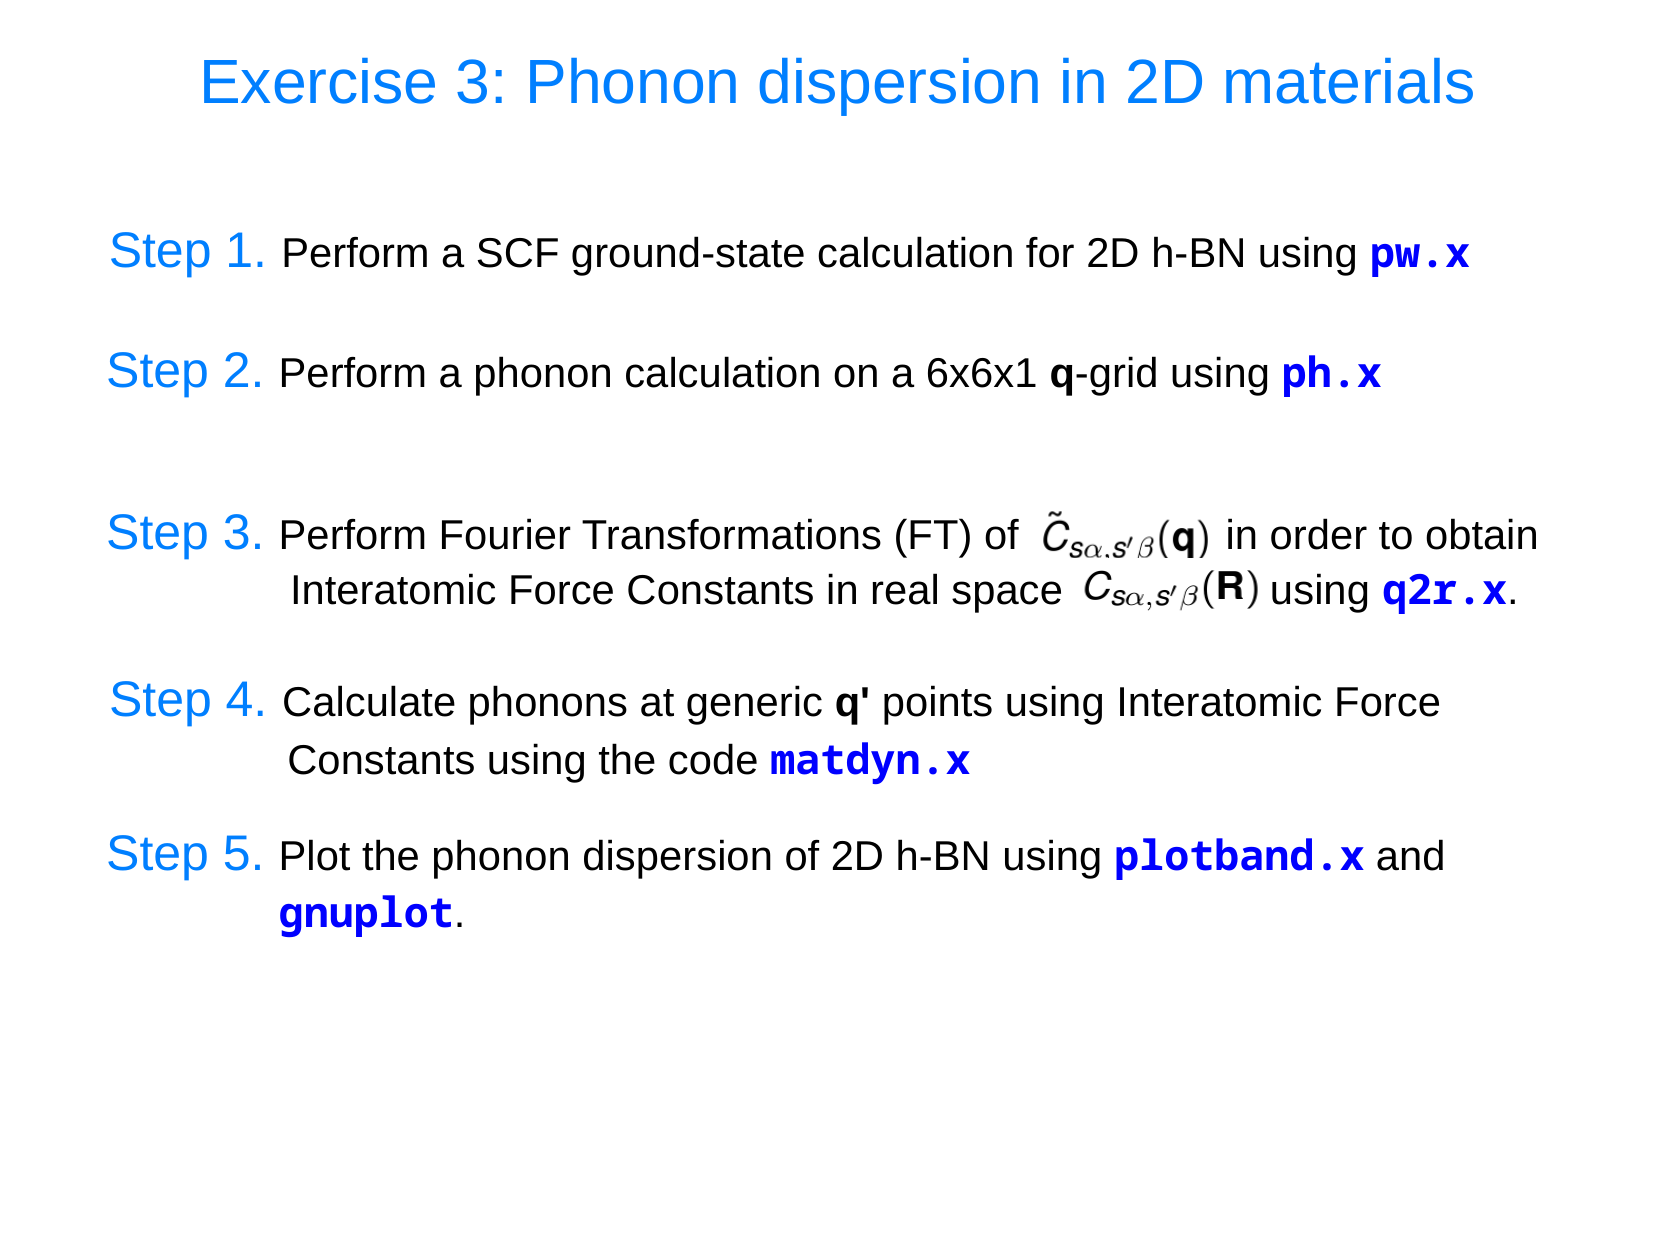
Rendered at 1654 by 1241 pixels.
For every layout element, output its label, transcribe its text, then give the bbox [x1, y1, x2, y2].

picture [1036, 504, 1264, 616]
list Step 1. Perform a SCF ground-state calculation for 2D h-BN using pw.x [38, 222, 1623, 385]
list Step 4. Calculate phonons at generic q' points using Interatomic Force Constants using the code matdyn.x [20, 660, 1566, 796]
list Step 5. Plot the phonon dispersion of 2D h-BN using plotband.x and gnuplot. [35, 825, 1581, 961]
list Step 2. Perform a phonon calculation on a 6x6x1 q-grid using ph.x [35, 342, 1621, 503]
title Exercise 3: Phonon dispersion in 2D materials [83, 0, 1572, 186]
list Step 3. Perform Fourier Transformations (FT) of in order to obtain Interatomic Force Constants in real space using q2r.x. [35, 503, 1621, 843]
